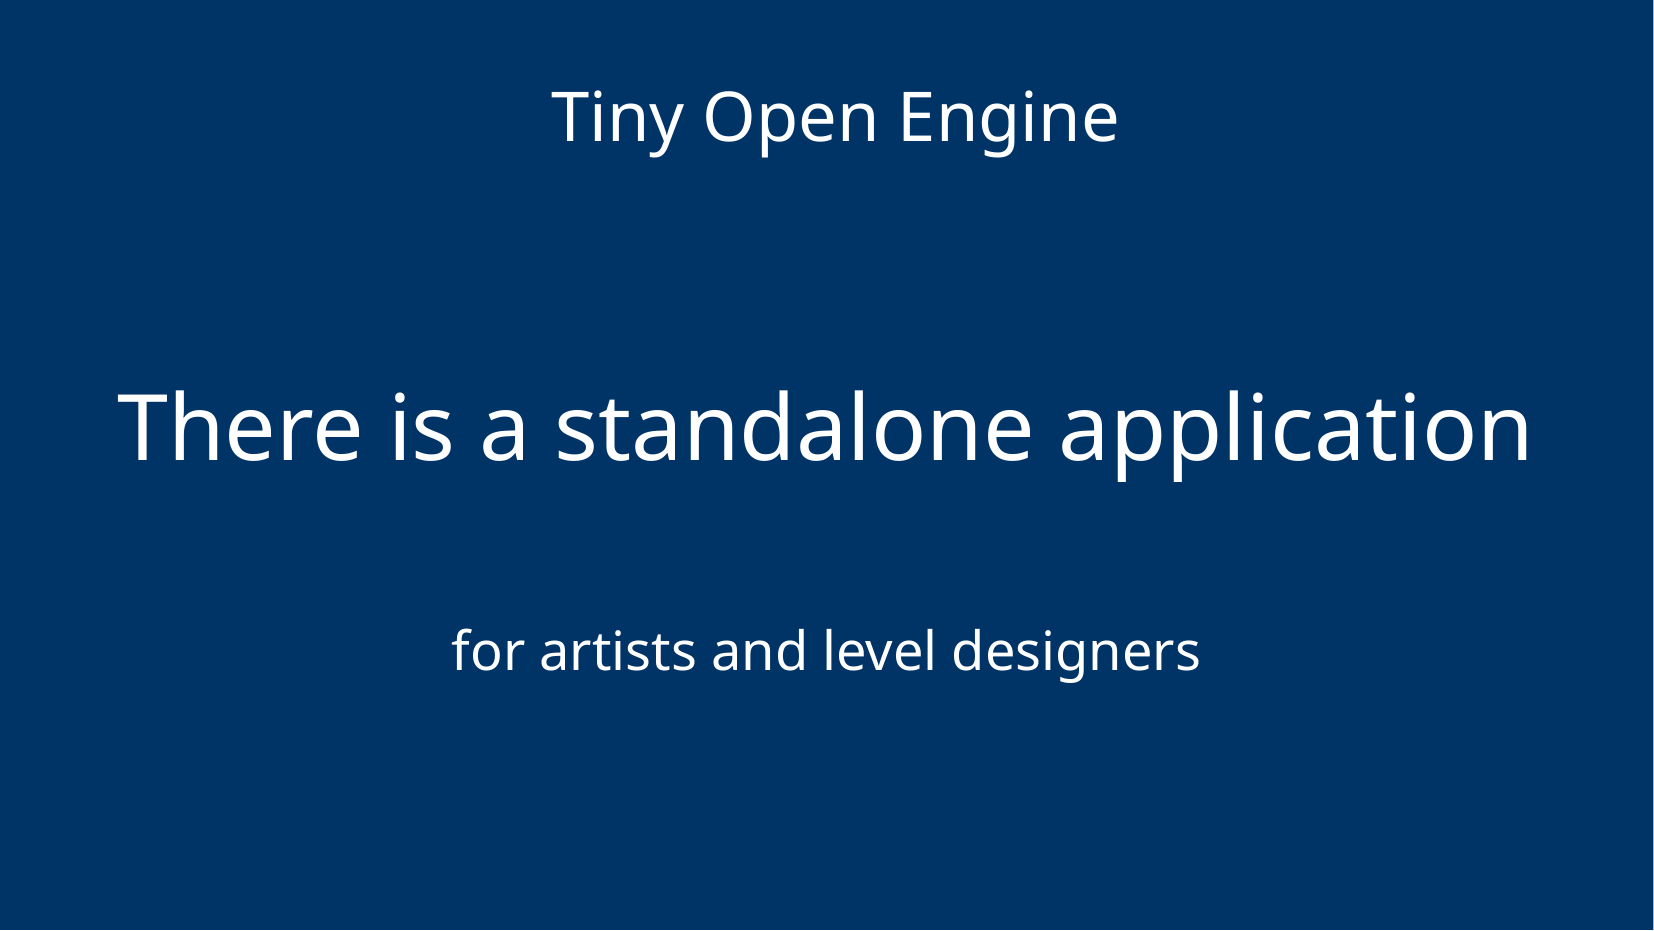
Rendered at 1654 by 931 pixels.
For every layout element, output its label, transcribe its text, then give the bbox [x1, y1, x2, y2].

title Tiny Open Engine [82, 37, 1571, 193]
subtitle There is a standalone application for artists and level designers [82, 217, 1571, 832]
